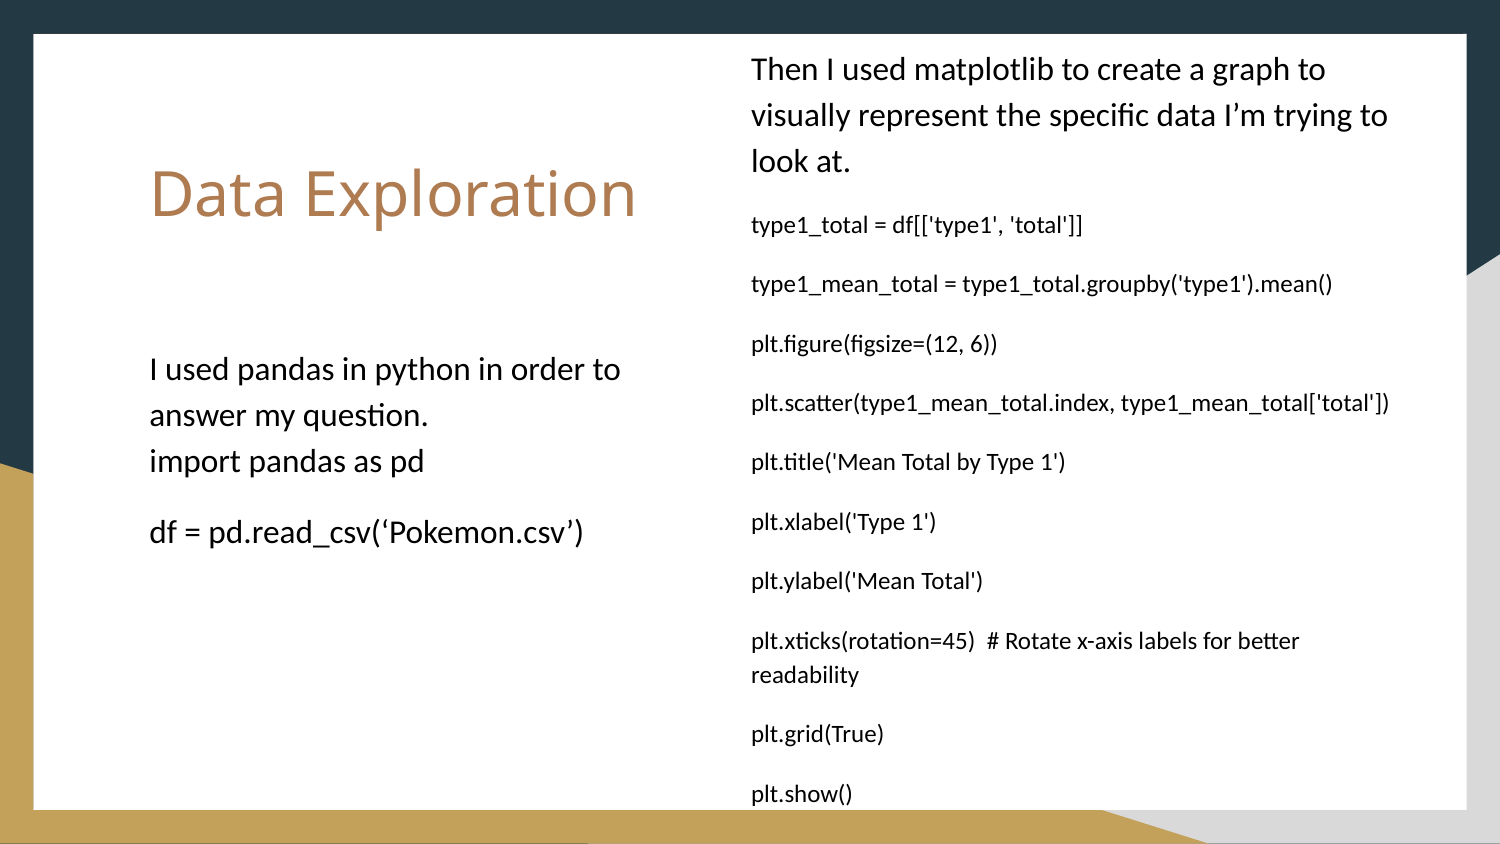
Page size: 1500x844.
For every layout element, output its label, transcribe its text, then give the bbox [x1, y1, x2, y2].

text_box Then I used matplotlib to create a graph to visually represent the specific data I’m trying to look at. type1_total = df[['type1', 'total']] type1_mean_total = type1_total.groupby('type1').mean() plt.figure(figsize=(12, 6)) plt.scatter(type1_mean_total.index, type1_mean_total['total']) plt.title('Mean Total by Type 1') plt.xlabel('Type 1') plt.ylabel('Mean Total') plt.xticks(rotation=45) # Rotate x-axis labels for better readability plt.grid(True) plt.show() [735, 41, 1424, 844]
title Data Exploration [134, 138, 696, 296]
list I used pandas in python in order to answer my question. import pandas as pd df = pd.read_csv(‘Pokemon.csv’) [134, 326, 652, 587]
